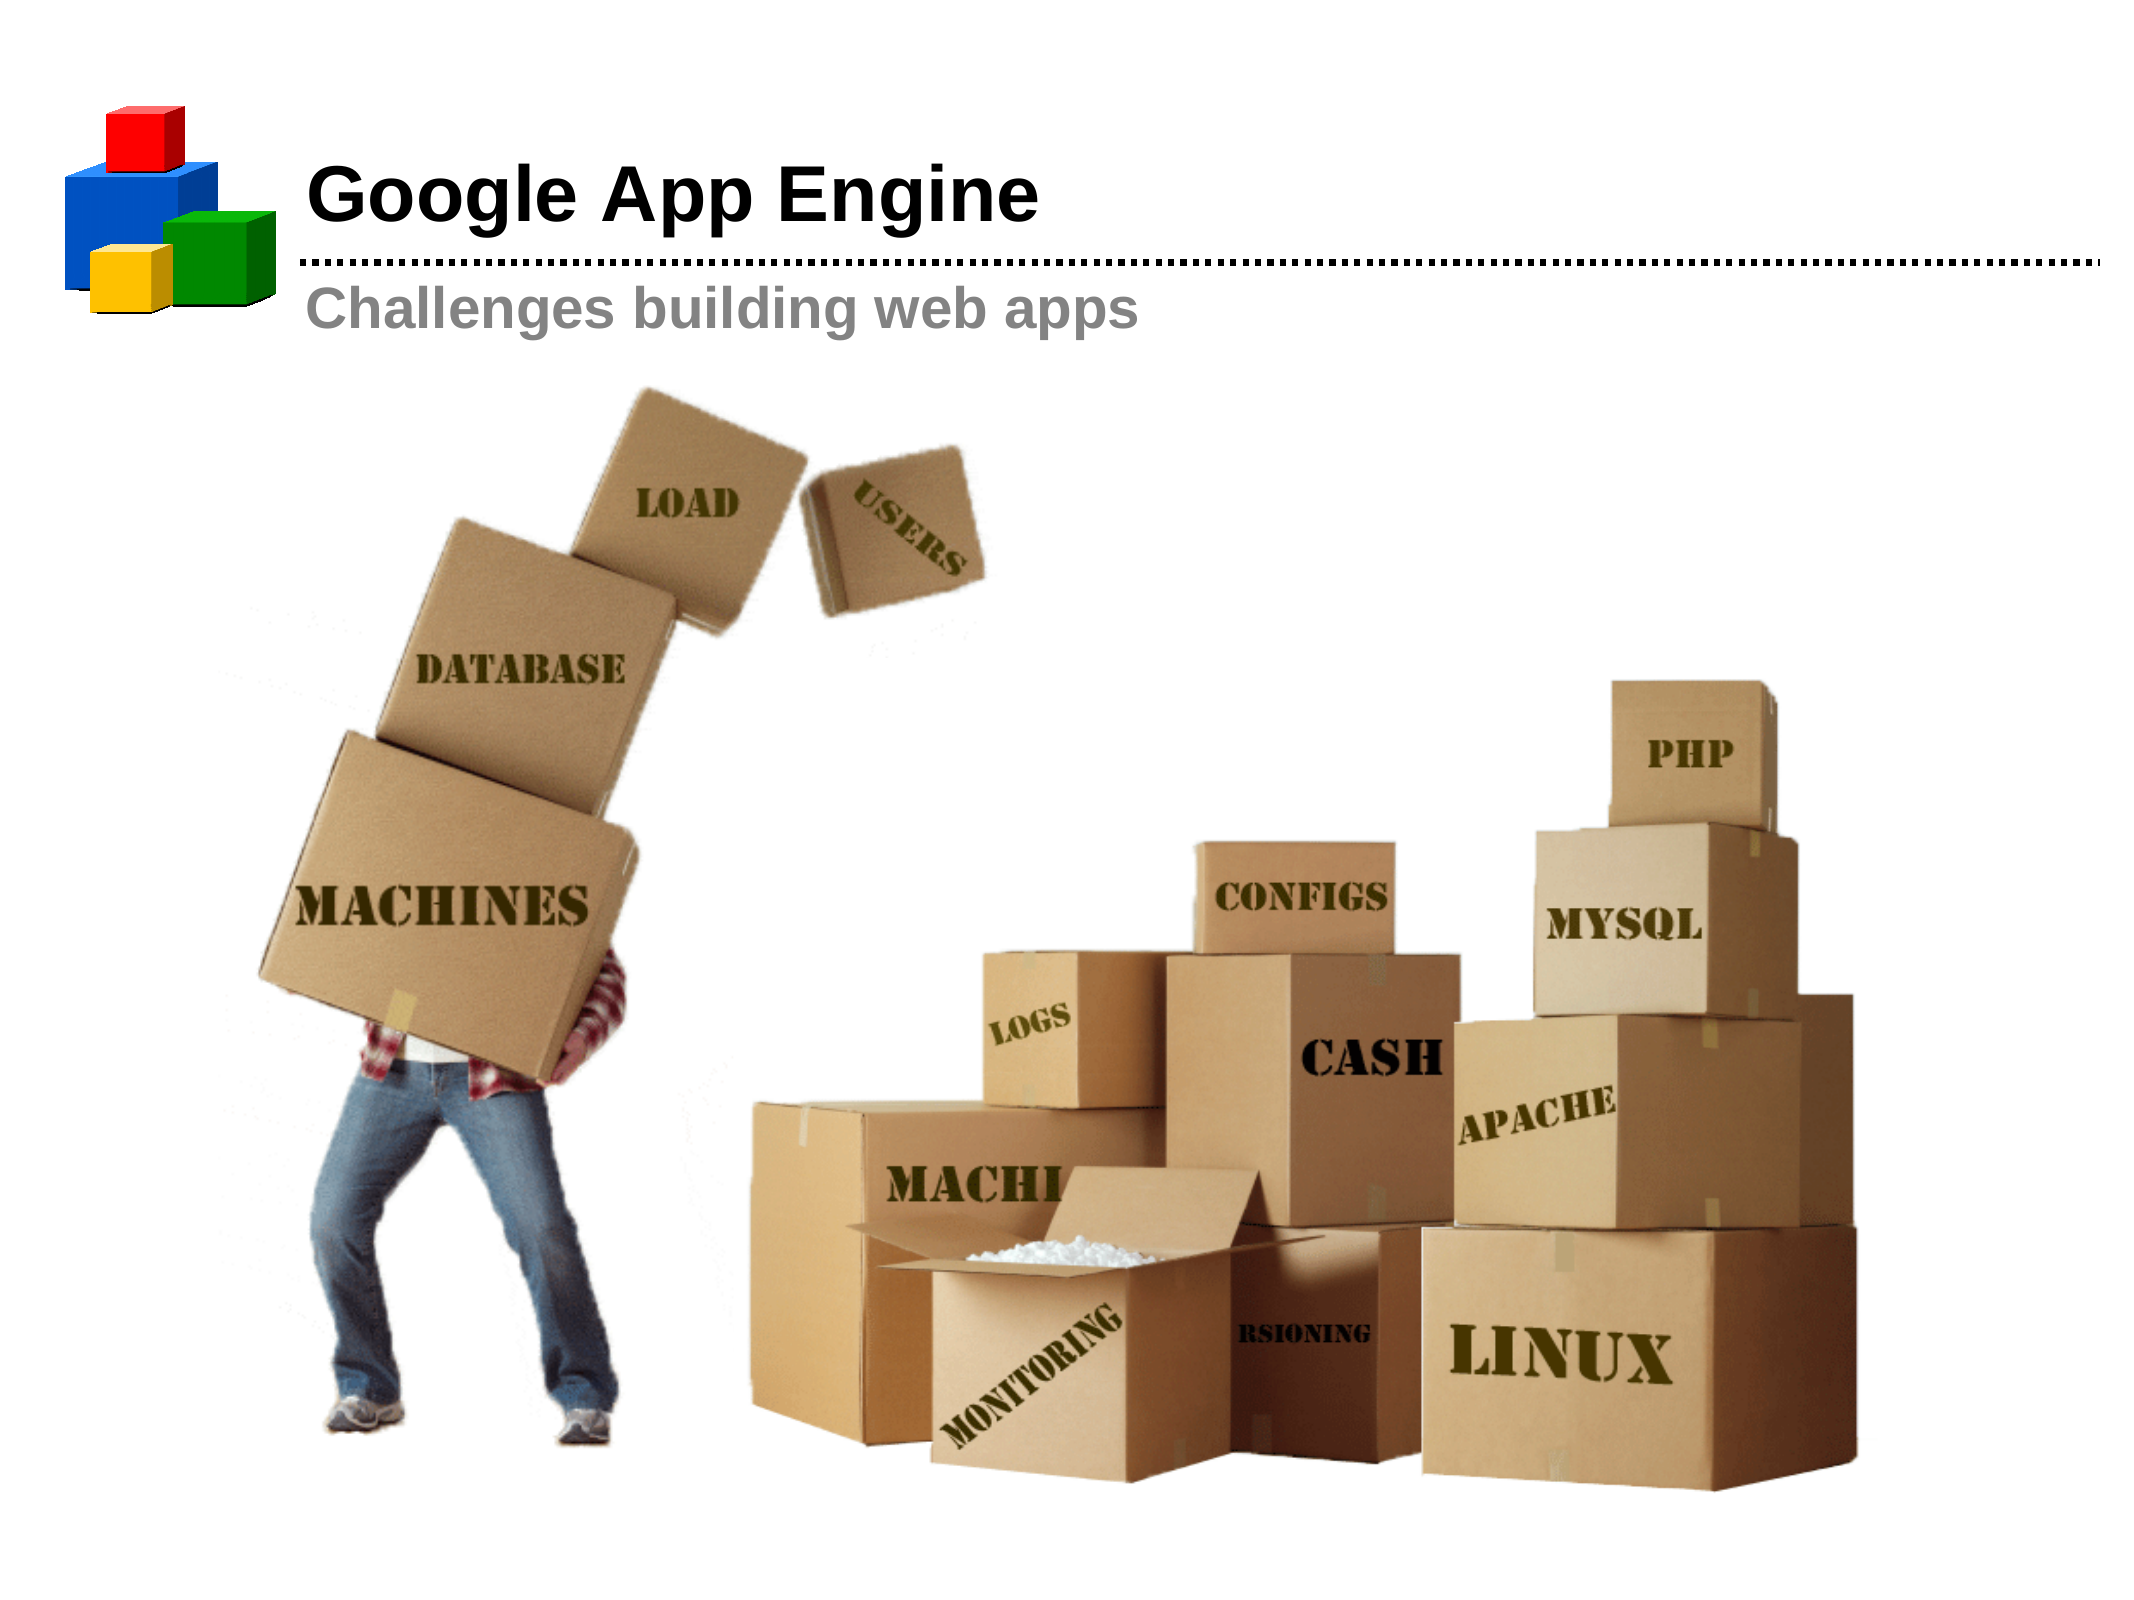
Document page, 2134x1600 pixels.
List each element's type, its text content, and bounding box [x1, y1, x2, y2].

text_box Google App Engine [305, 154, 1163, 242]
picture [218, 356, 1878, 1503]
text_box Challenges building web apps [305, 279, 1169, 344]
